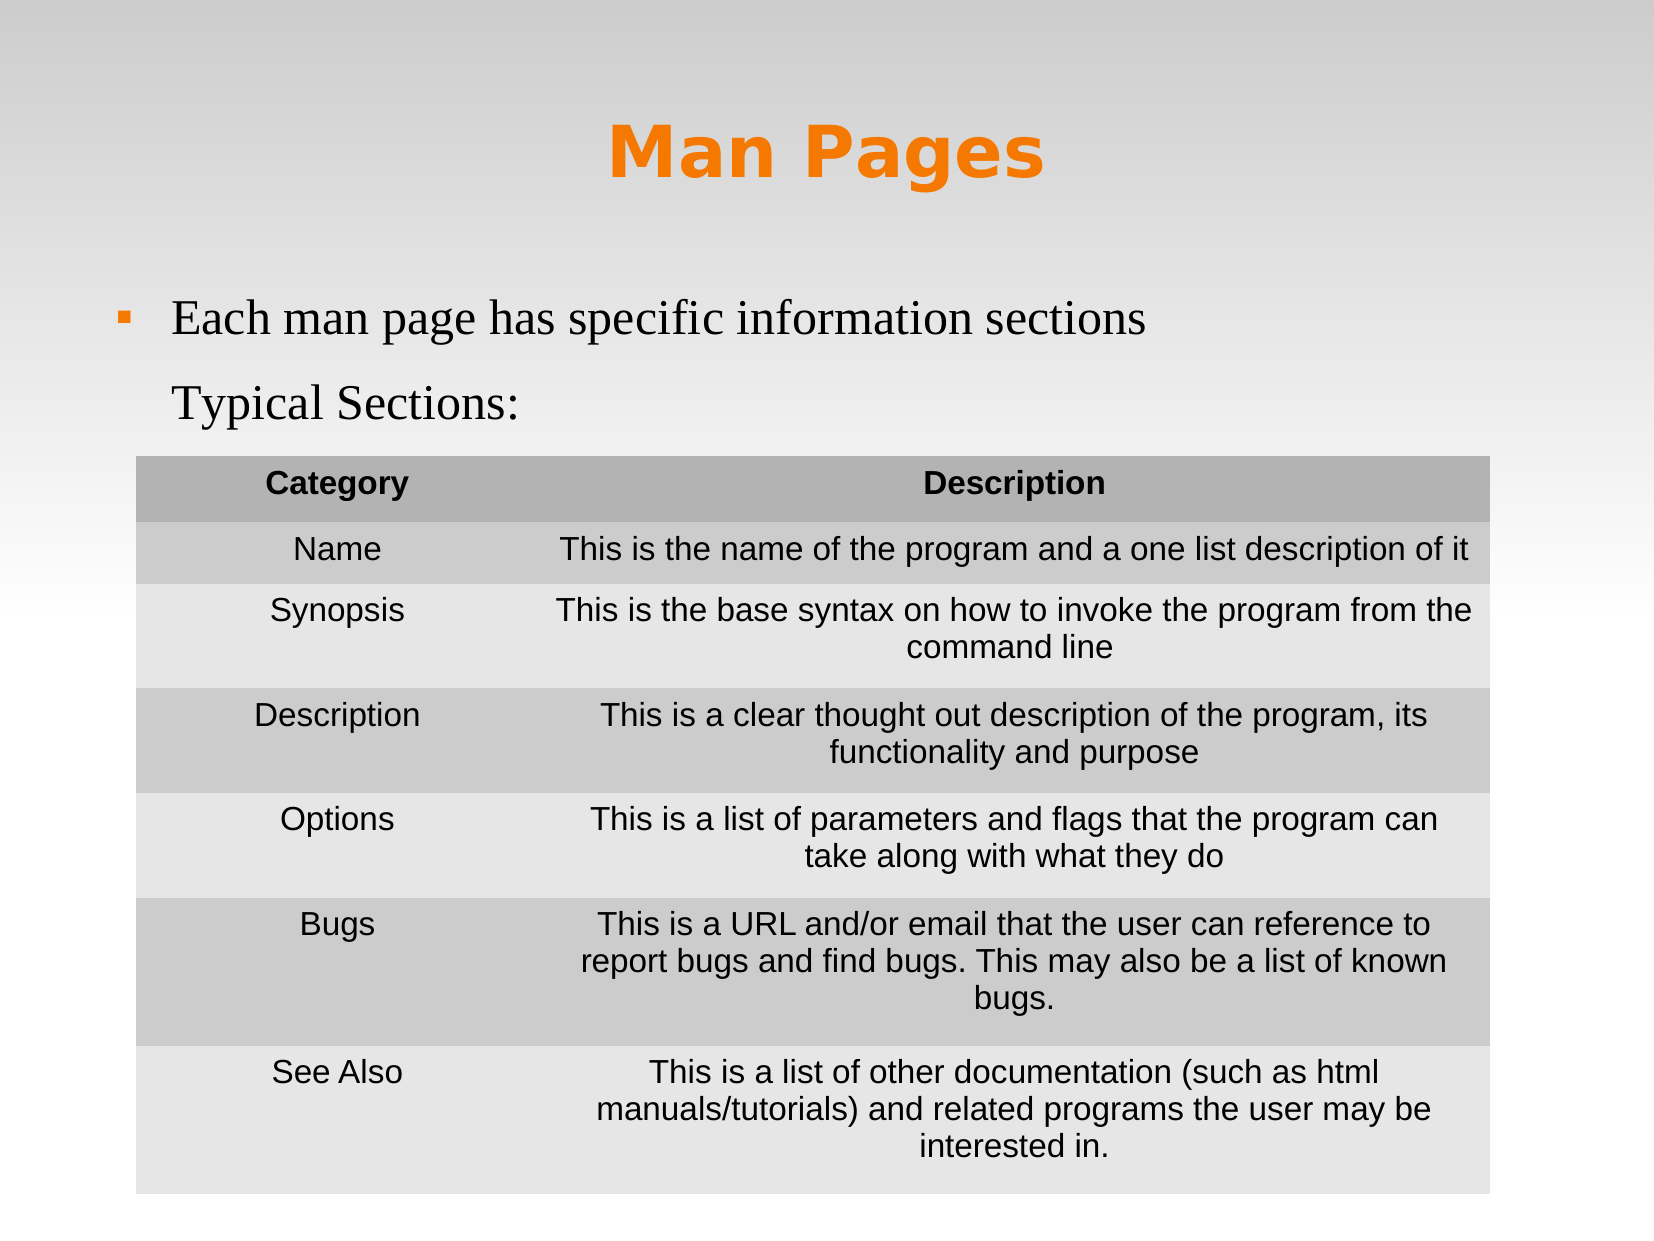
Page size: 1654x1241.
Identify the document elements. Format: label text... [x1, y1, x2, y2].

list Each man page has specific information sections Typical Sections: [82, 290, 1571, 1109]
table_cell Name [136, 522, 539, 584]
table_cell See Also [136, 1046, 539, 1194]
title Man Pages [82, 49, 1571, 257]
table_cell This is a list of other documentation (such as html manuals/tutorials) and related programs the user may be interested in. [539, 1046, 1490, 1194]
table_cell This is a URL and/or email that the user can reference to report bugs and find bugs. This may also be a list of known bugs. [539, 898, 1490, 1046]
table_cell This is the base syntax on how to invoke the program from the command line [539, 584, 1490, 688]
table_cell Description [136, 688, 539, 793]
table_cell This is a list of parameters and flags that the program can take along with what they do [539, 793, 1490, 898]
table_cell This is the name of the program and a one list description of it [539, 522, 1490, 584]
table_cell Bugs [136, 898, 539, 1046]
table_header Category [136, 456, 539, 522]
table_cell Options [136, 793, 539, 898]
table_cell This is a clear thought out description of the program, its functionality and purpose [539, 688, 1490, 793]
table_cell Synopsis [136, 584, 539, 688]
table_header Description [539, 456, 1490, 522]
